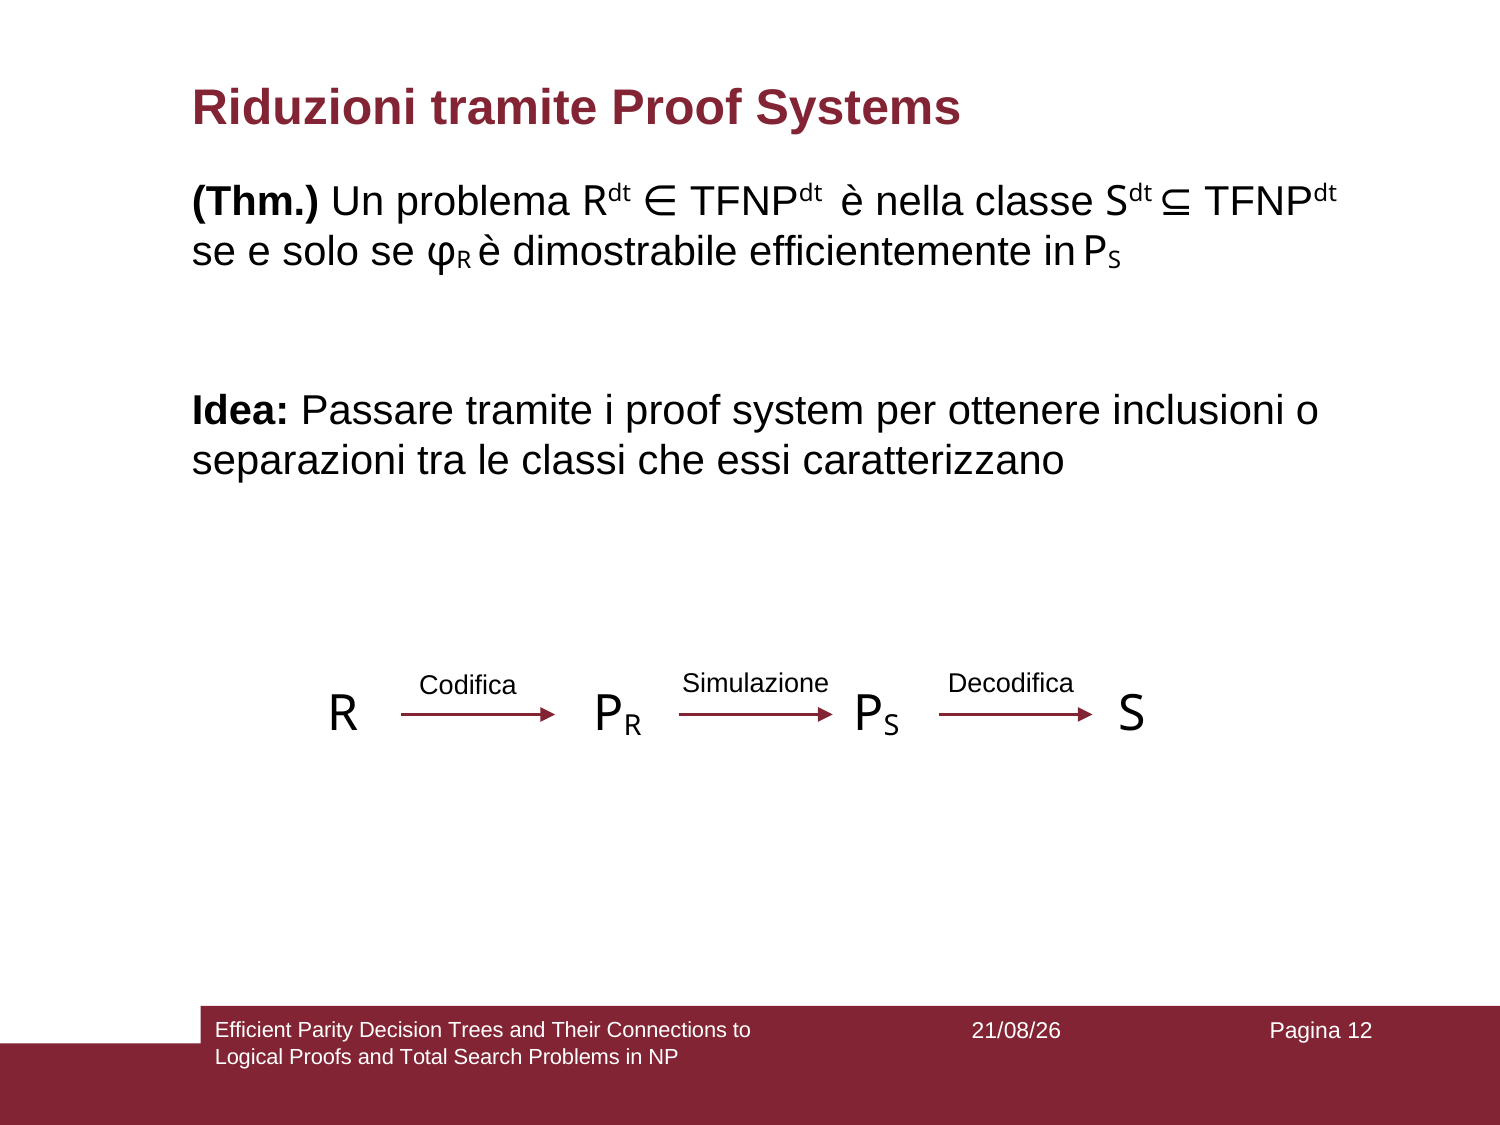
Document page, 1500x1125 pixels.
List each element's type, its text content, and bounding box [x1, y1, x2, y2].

text_box R [312, 673, 402, 749]
text_box PS [838, 673, 928, 749]
text_box Pagina <number> [1173, 1008, 1388, 1084]
text_box Codifica [404, 659, 552, 719]
text_box (Thm.) Un problema Rdt ∈ TFNPdt è nella classe Sdt ⊆ TFNPdt se e solo se φR è dimostrabile efficientemente in PS Idea: Passare tramite i proof system per ottenere inclusioni o separazioni tra le classi che essi caratterizzano [177, 165, 1392, 491]
text_box Decodifica [933, 658, 1117, 739]
text_box Simulazione [667, 658, 857, 739]
text_box 24/10/24 [860, 1008, 1173, 1084]
text_box Efficient Parity Decision Trees and Their Connections to Logical Proofs and Total Search Problems in NP [200, 1008, 768, 1084]
text_box Riduzioni tramite Proof Systems [177, 66, 1394, 151]
text_box PR [578, 673, 668, 749]
text_box S [1104, 673, 1193, 749]
